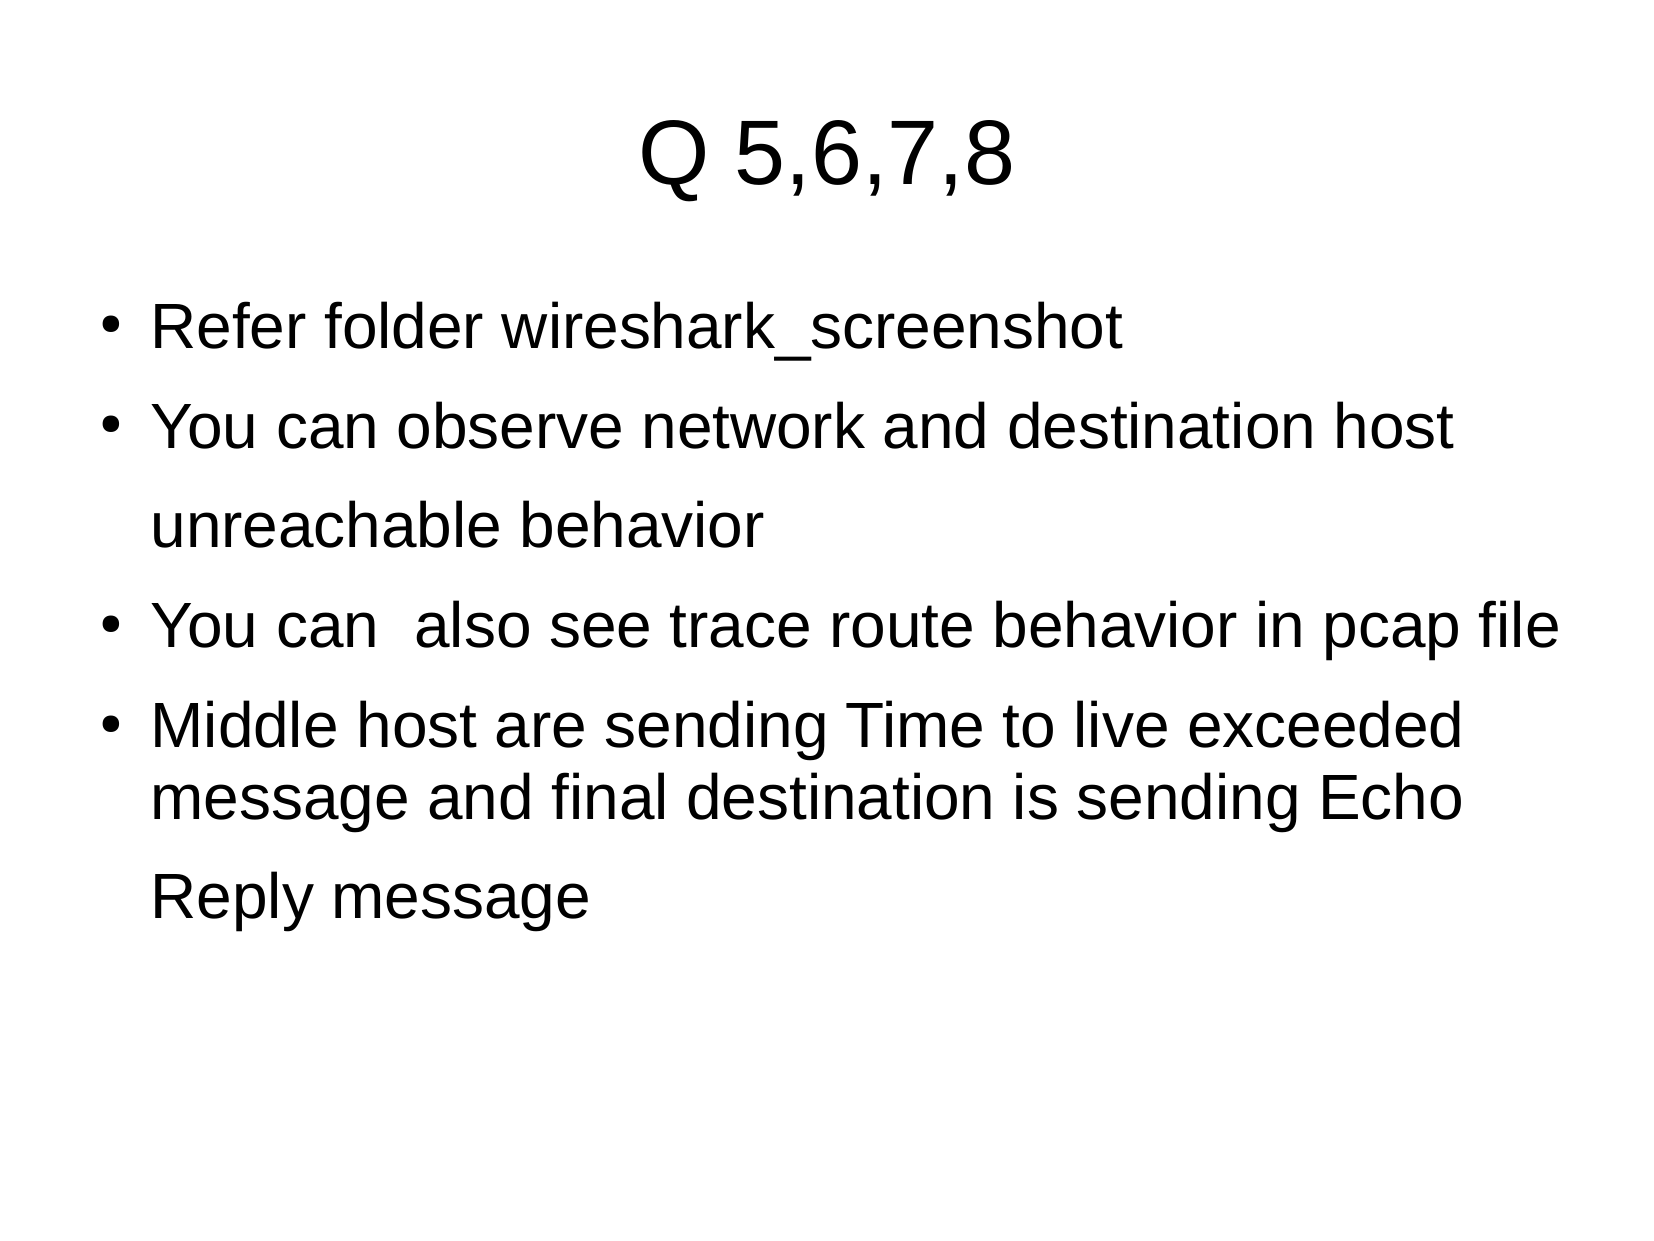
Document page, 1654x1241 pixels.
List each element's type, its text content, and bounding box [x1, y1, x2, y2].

list Refer folder wireshark_screenshot You can observe network and destination host unreachable behavior You can also see trace route behavior in pcap file Middle host are sending Time to live exceeded message and final destination is sending Echo Reply message [82, 290, 1571, 1010]
title Q 5,6,7,8 [82, 49, 1571, 257]
